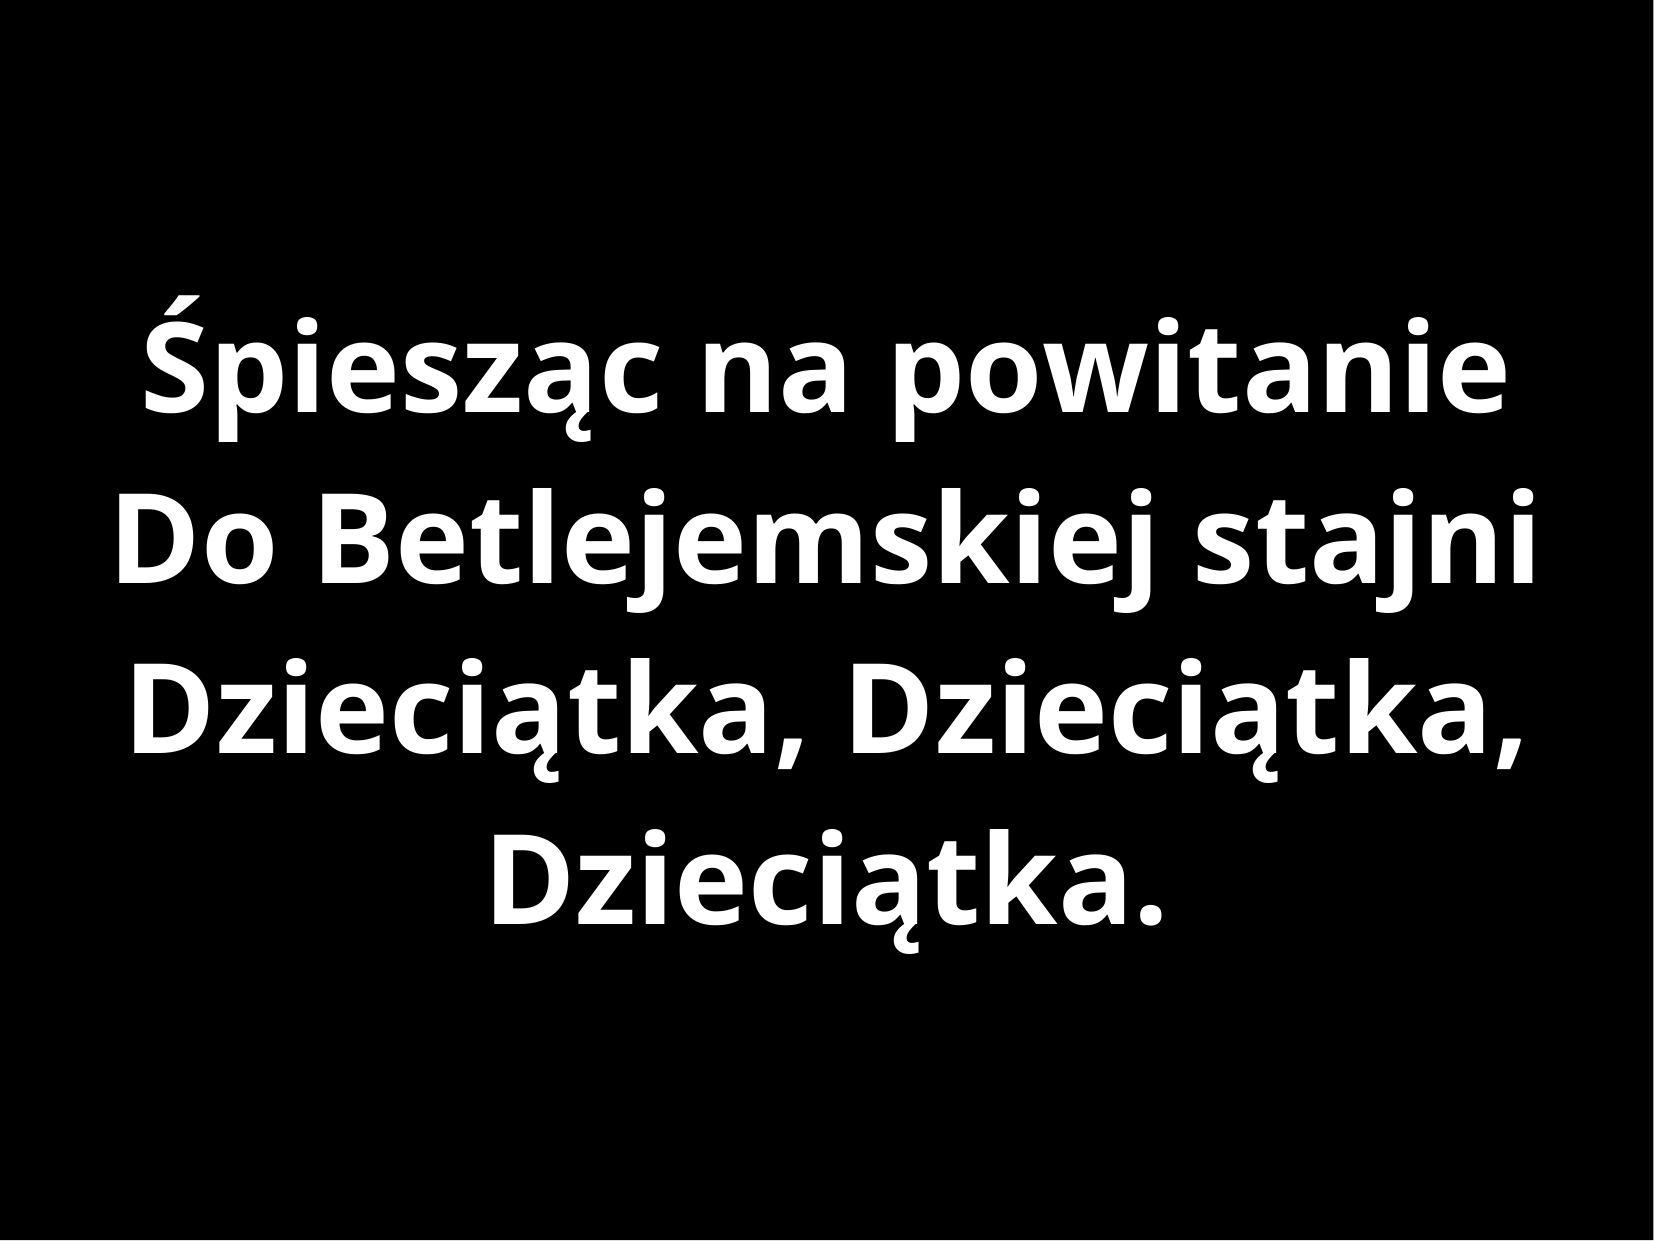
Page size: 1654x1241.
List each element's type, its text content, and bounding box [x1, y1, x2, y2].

title Śpiesząc na powitanie Do Betlejemskiej stajni Dzieciątka, Dzieciątka, Dzieciątka. [0, 0, 1654, 1241]
